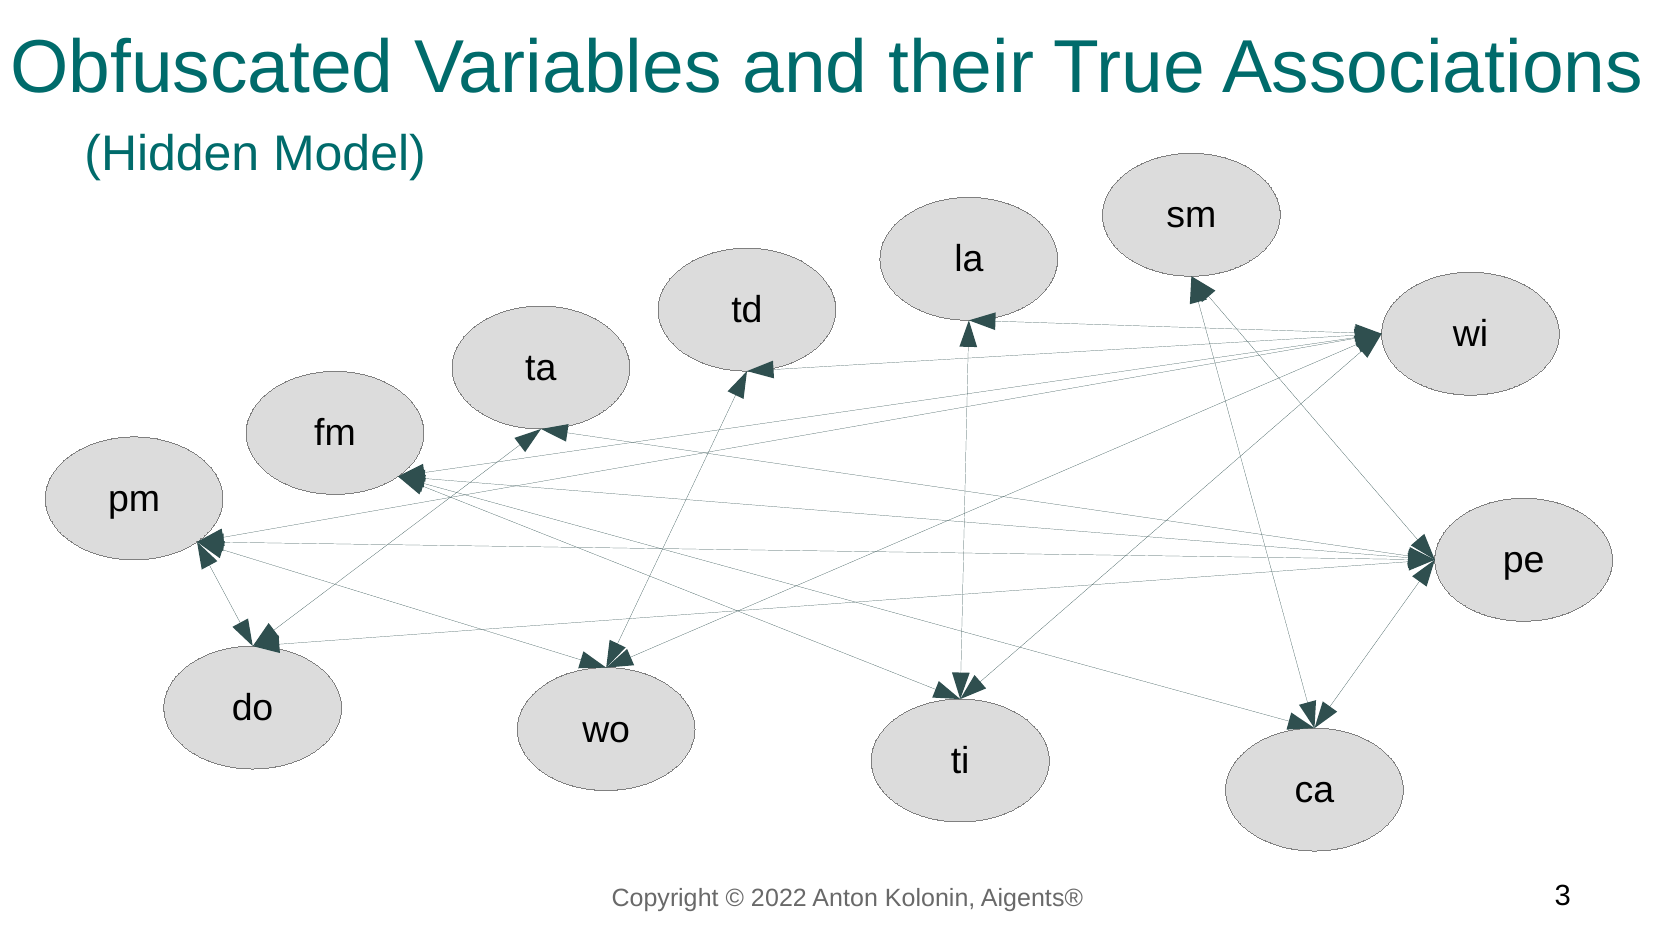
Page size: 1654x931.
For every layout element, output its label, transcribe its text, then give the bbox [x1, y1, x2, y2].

text_box wi [1381, 272, 1560, 396]
text_box ti [871, 699, 1050, 822]
text_box wo [517, 667, 696, 791]
text_box ta [452, 306, 630, 429]
text_box pm [45, 436, 223, 560]
text_box td [658, 248, 836, 372]
text_box (Hidden Model) [69, 104, 441, 202]
text_box fm [246, 371, 424, 495]
text_box ca [1225, 728, 1404, 852]
text_box la [879, 197, 1058, 321]
text_box Obfuscated Variables and their True Associations [0, 0, 1654, 137]
text_box pe [1434, 498, 1613, 622]
text_box do [163, 646, 342, 770]
text_box sm [1102, 153, 1281, 277]
